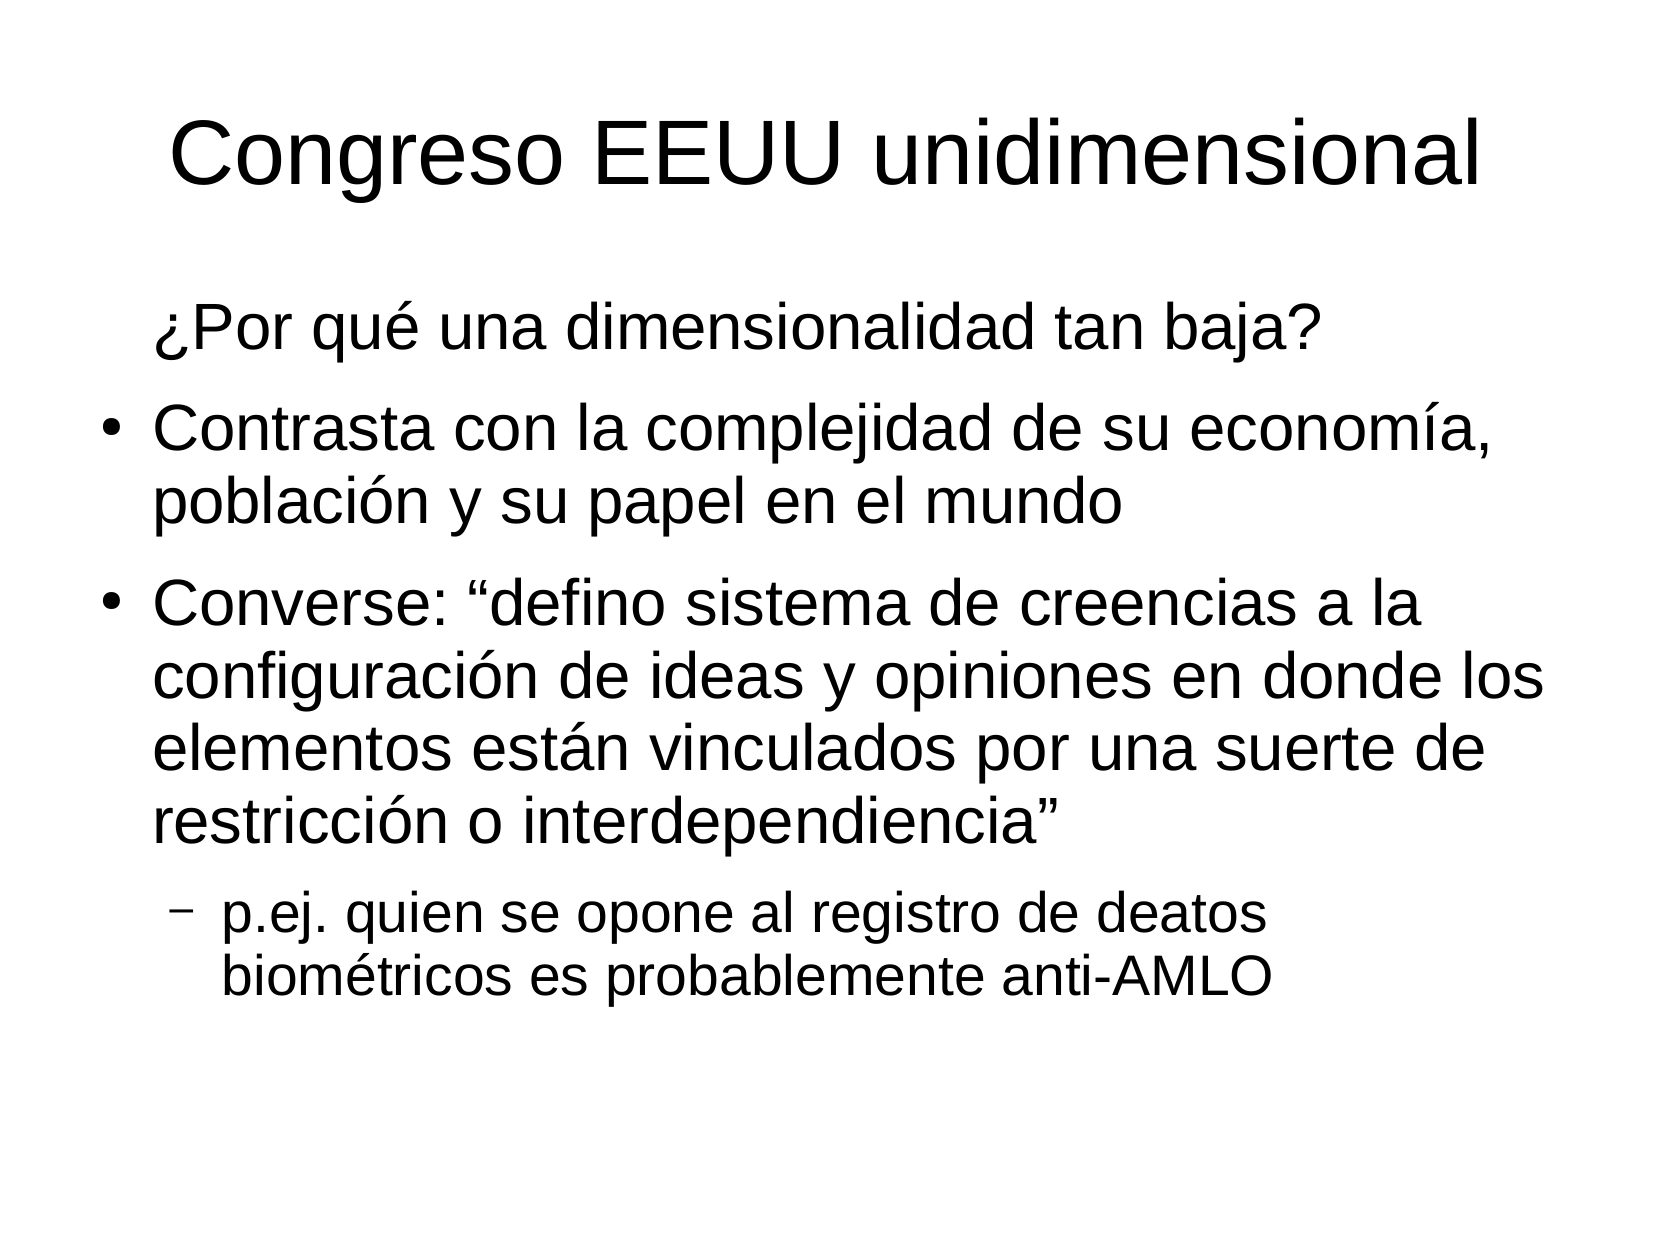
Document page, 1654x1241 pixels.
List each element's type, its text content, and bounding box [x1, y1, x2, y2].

title Congreso EEUU unidimensional [82, 49, 1571, 257]
list ¿Por qué una dimensionalidad tan baja? Contrasta con la complejidad de su economía, población y su papel en el mundo Converse: “defino sistema de creencias a la configuración de ideas y opiniones en donde los elementos están vinculados por una suerte de restricción o interdependiencia” p.ej. quien se opone al registro de deatos biométricos es probablemente anti-AMLO [82, 290, 1571, 1010]
